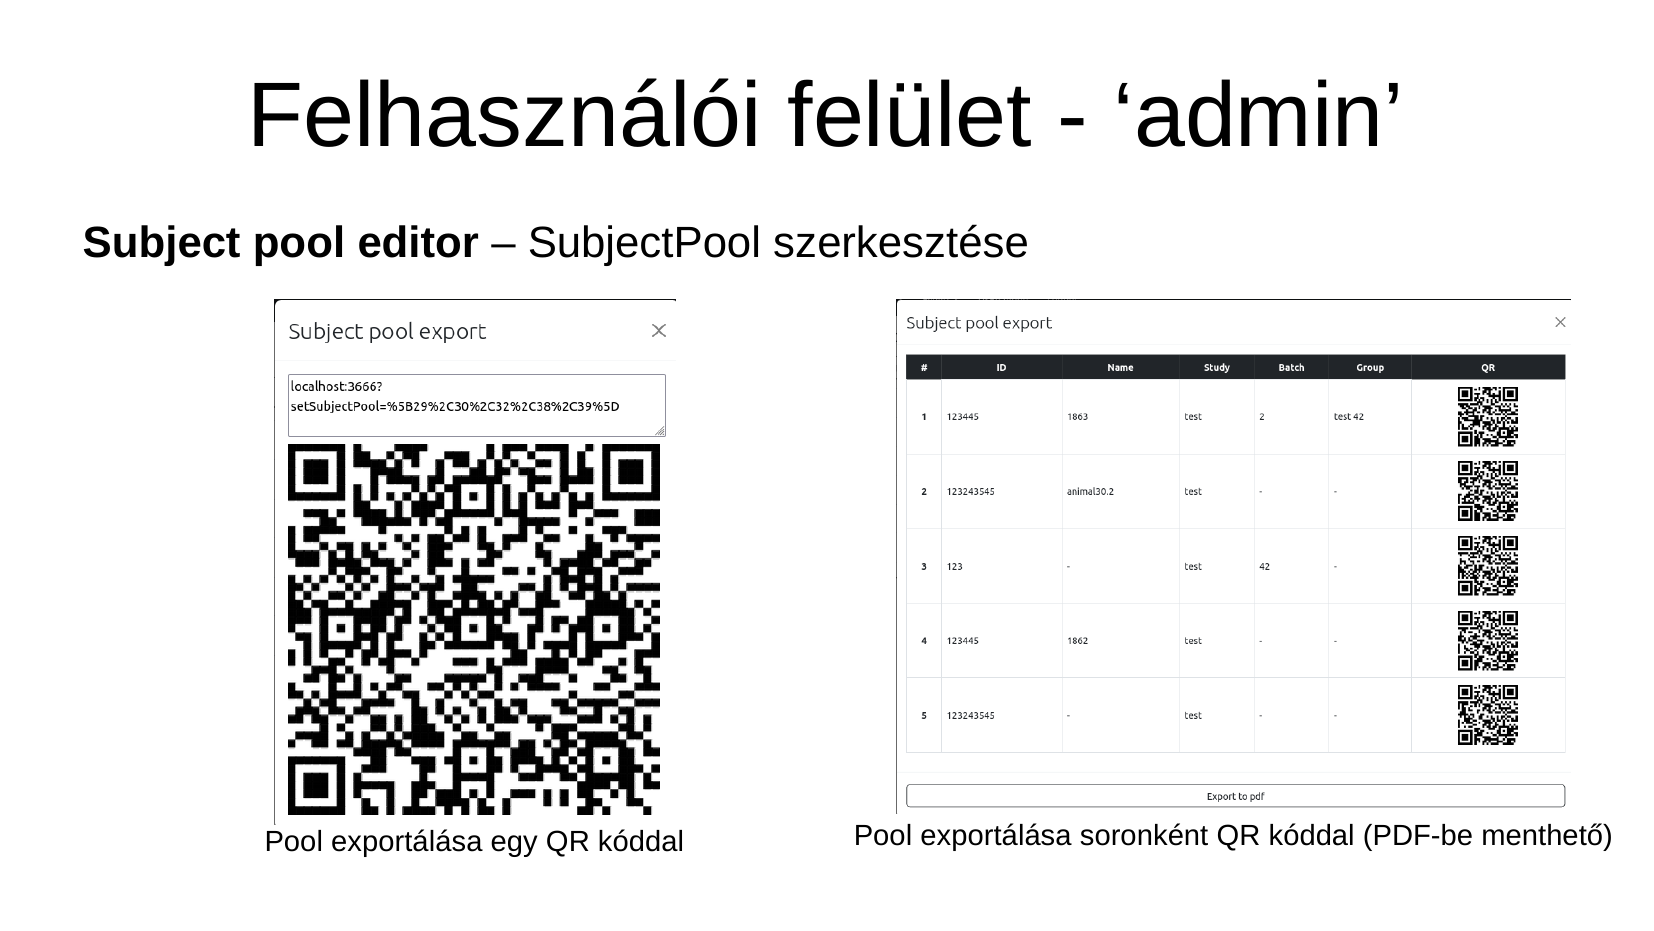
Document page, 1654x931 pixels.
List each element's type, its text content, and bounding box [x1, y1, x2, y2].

picture [896, 299, 1571, 814]
picture [274, 299, 676, 826]
title Felhasználói felület - ‘admin’ [82, 37, 1571, 193]
list Subject pool editor – SubjectPool szerkesztése [82, 217, 1571, 301]
